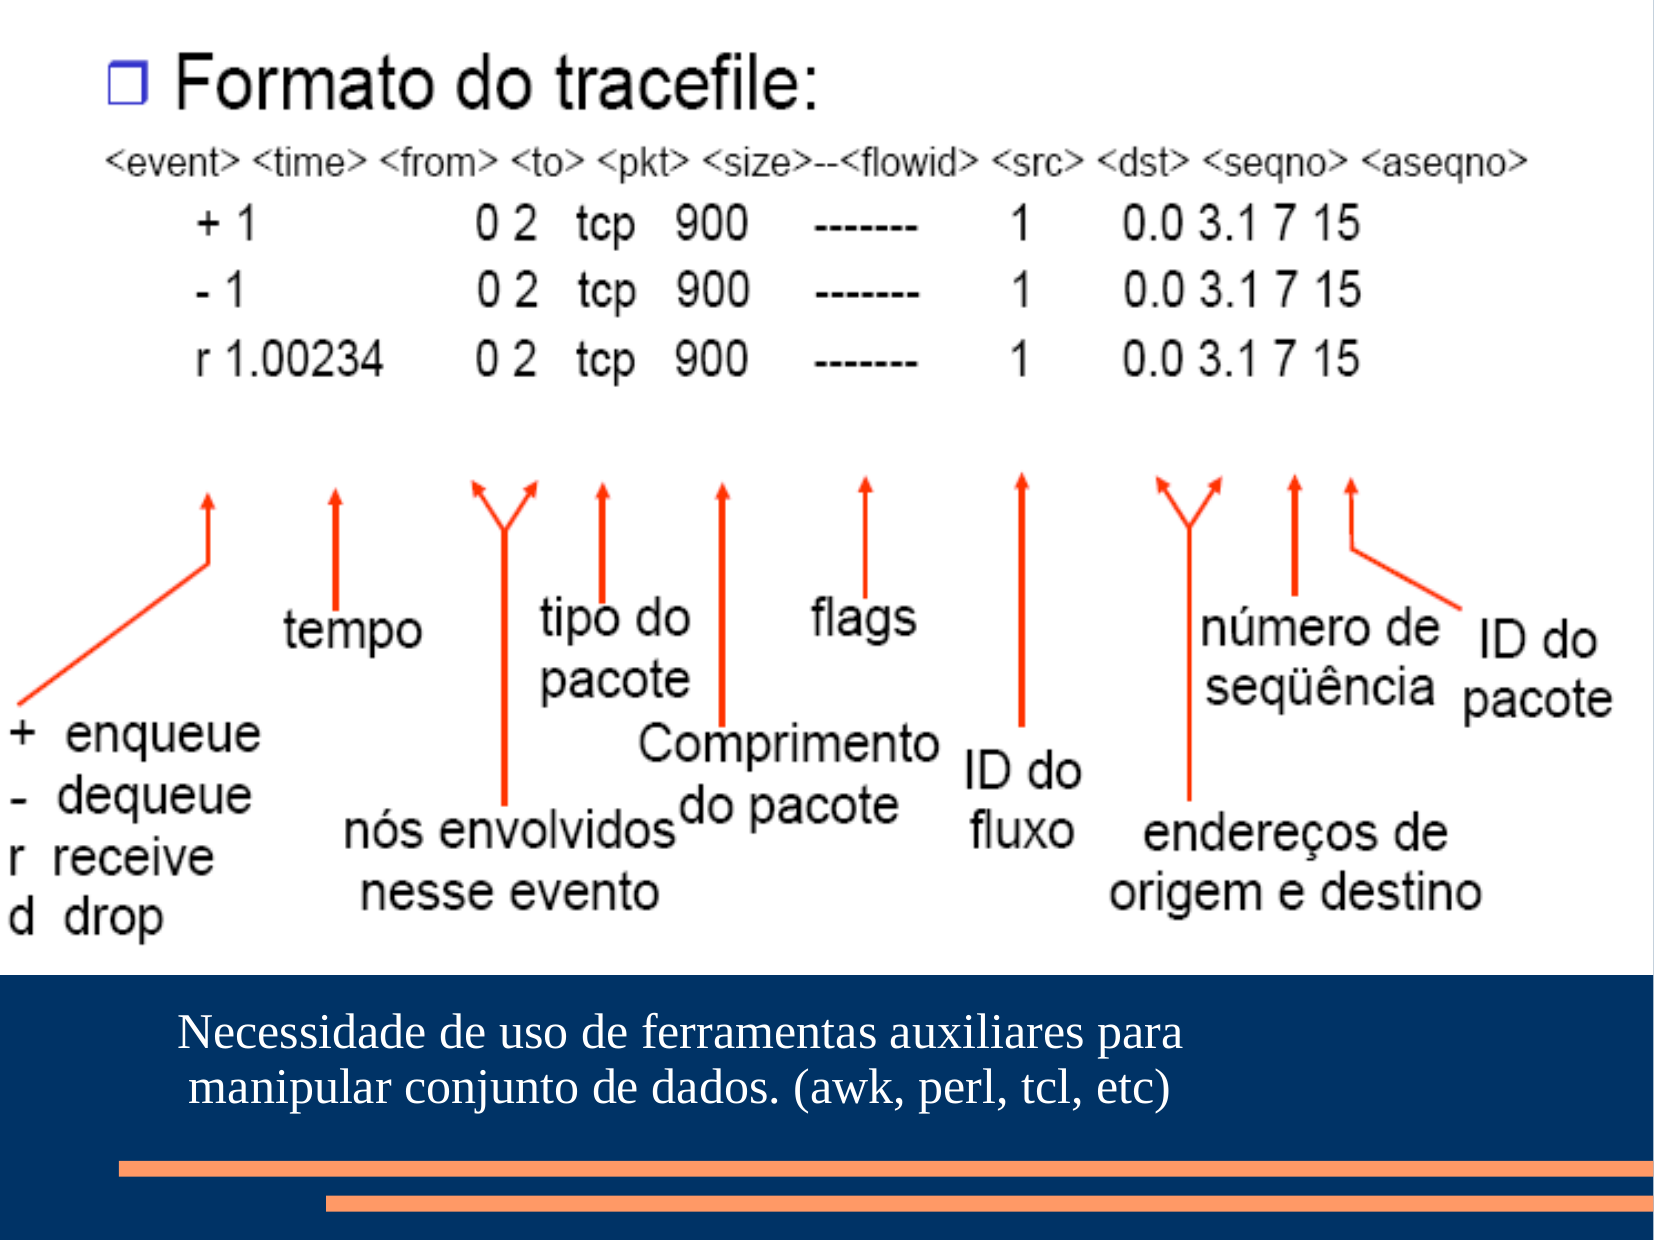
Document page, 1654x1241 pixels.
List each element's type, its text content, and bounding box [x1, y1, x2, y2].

text_box Necessidade de uso de ferramentas auxiliares para manipular conjunto de dados. (awk, perl, tcl, etc) [177, 1003, 1468, 1121]
picture [0, 0, 1654, 975]
